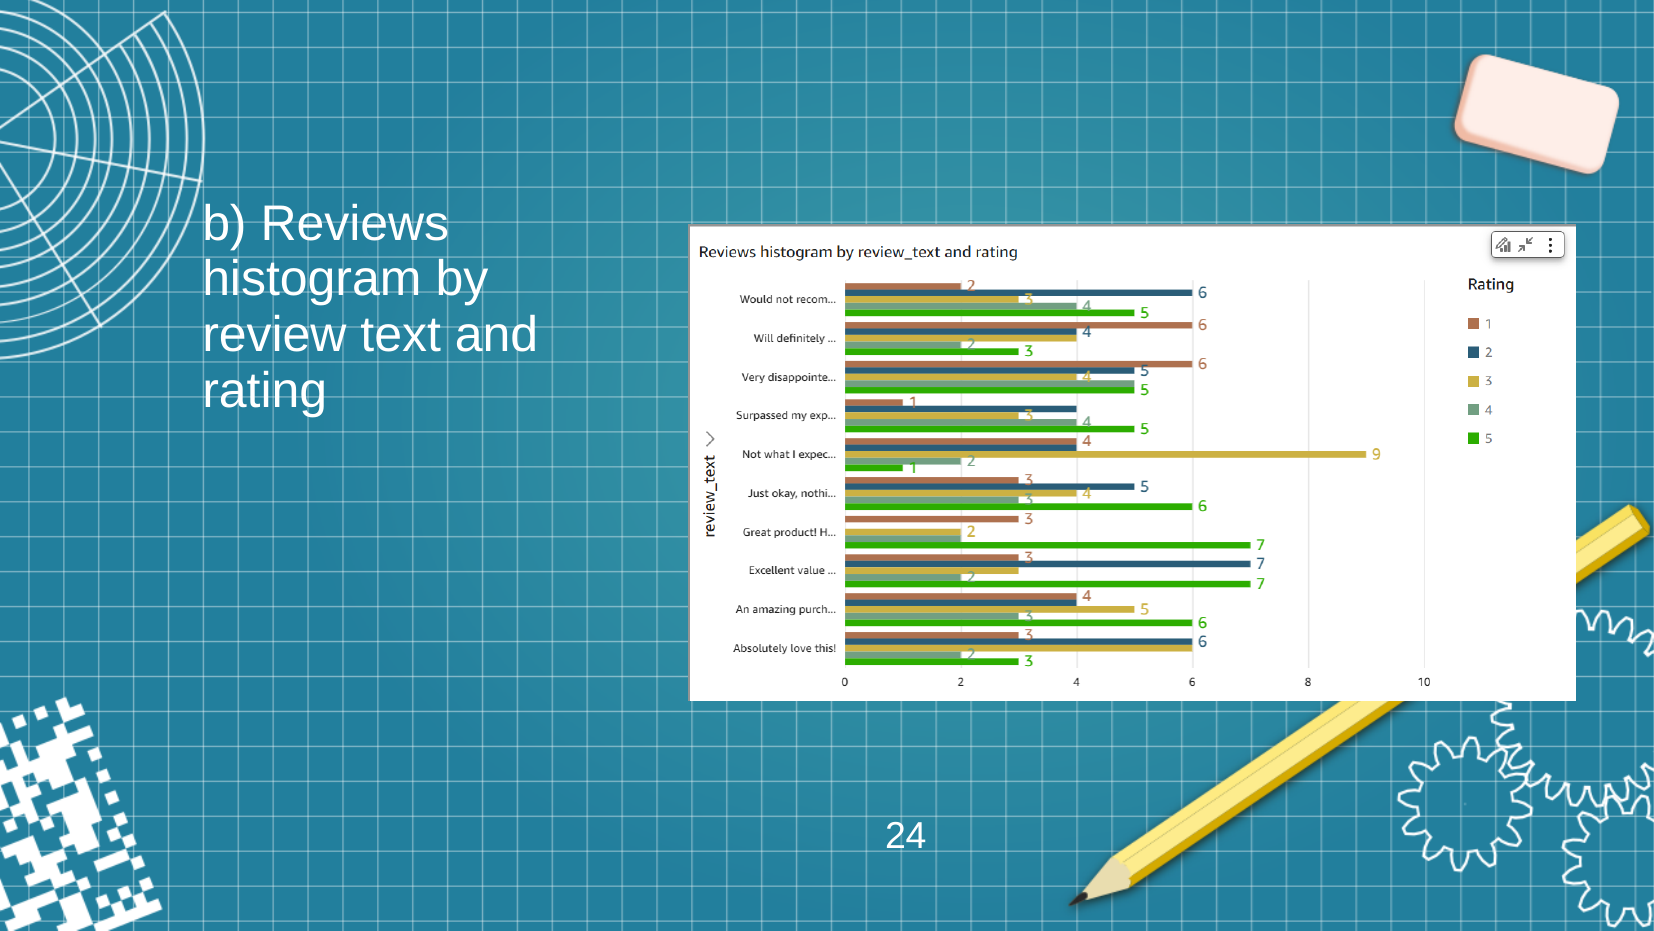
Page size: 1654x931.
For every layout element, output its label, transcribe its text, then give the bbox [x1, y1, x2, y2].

text_box b) Reviews histogram by review text and rating [187, 187, 601, 751]
text_box <number> [761, 806, 1051, 863]
picture [0, 0, 1654, 931]
